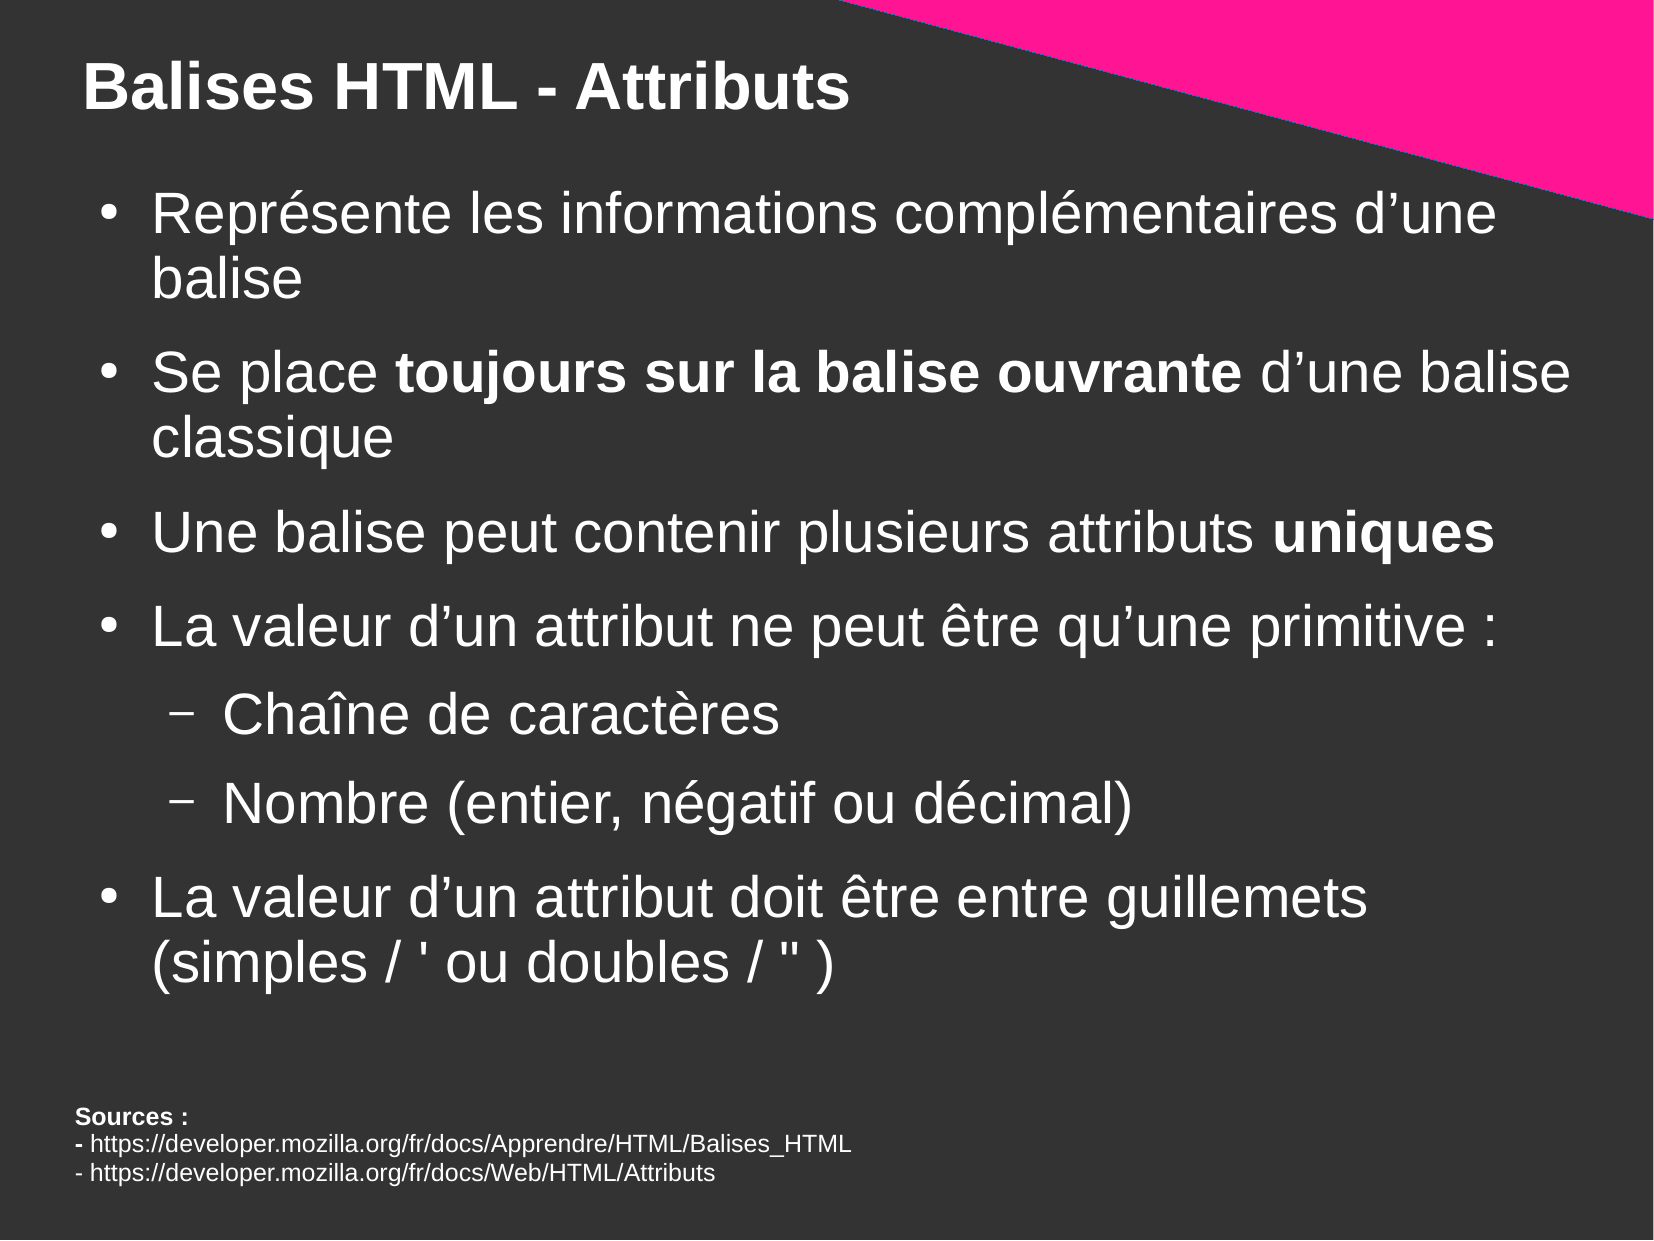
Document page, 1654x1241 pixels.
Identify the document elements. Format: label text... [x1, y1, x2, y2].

title Balises HTML - Attributs [82, 49, 1571, 152]
text_box Sources : - https://developer.mozilla.org/fr/docs/Apprendre/HTML/Balises_HTML - https://developer.mozilla.org/fr/docs/Web/HTML/Attributs [59, 1094, 1546, 1227]
text_box [839, 0, 1654, 220]
list Représente les informations complémentaires d’une balise Se place toujours sur la balise ouvrante d’une balise classique Une balise peut contenir plusieurs attributs uniques La valeur d’un attribut ne peut être qu’une primitive : Chaîne de caractères Nombre (entier, négatif ou décimal) La valeur d’un attribut doit être entre guillemets (simples / ' ou doubles / " ) [80, 180, 1605, 1050]
